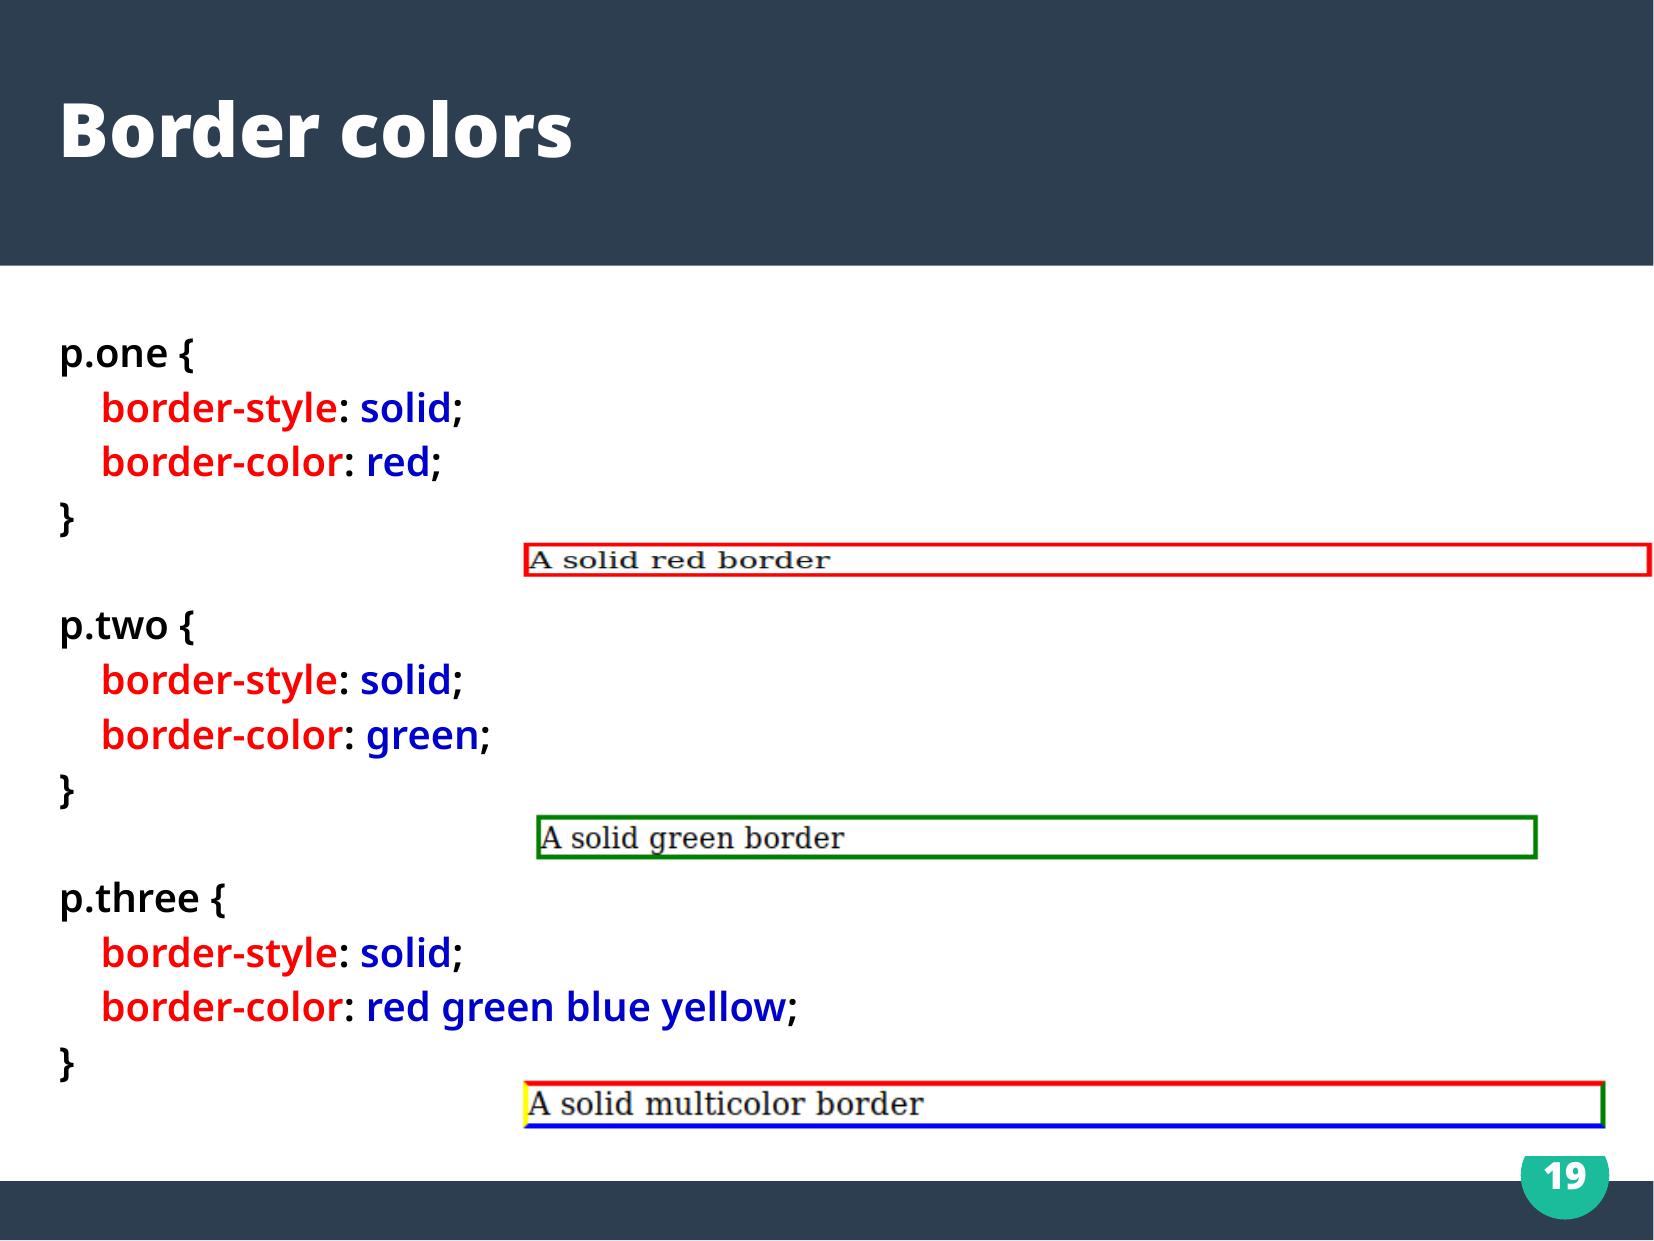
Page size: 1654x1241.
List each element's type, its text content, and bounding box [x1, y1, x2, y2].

picture [517, 524, 1654, 589]
picture [535, 801, 1546, 866]
list p.one { border-style: solid; border-color: red; } p.two { border-style: solid; border-color: green; } p.three { border-style: solid; border-color: red green blue yellow; } [59, 324, 809, 1152]
picture [515, 1071, 1616, 1156]
title Border colors [59, 49, 1595, 207]
